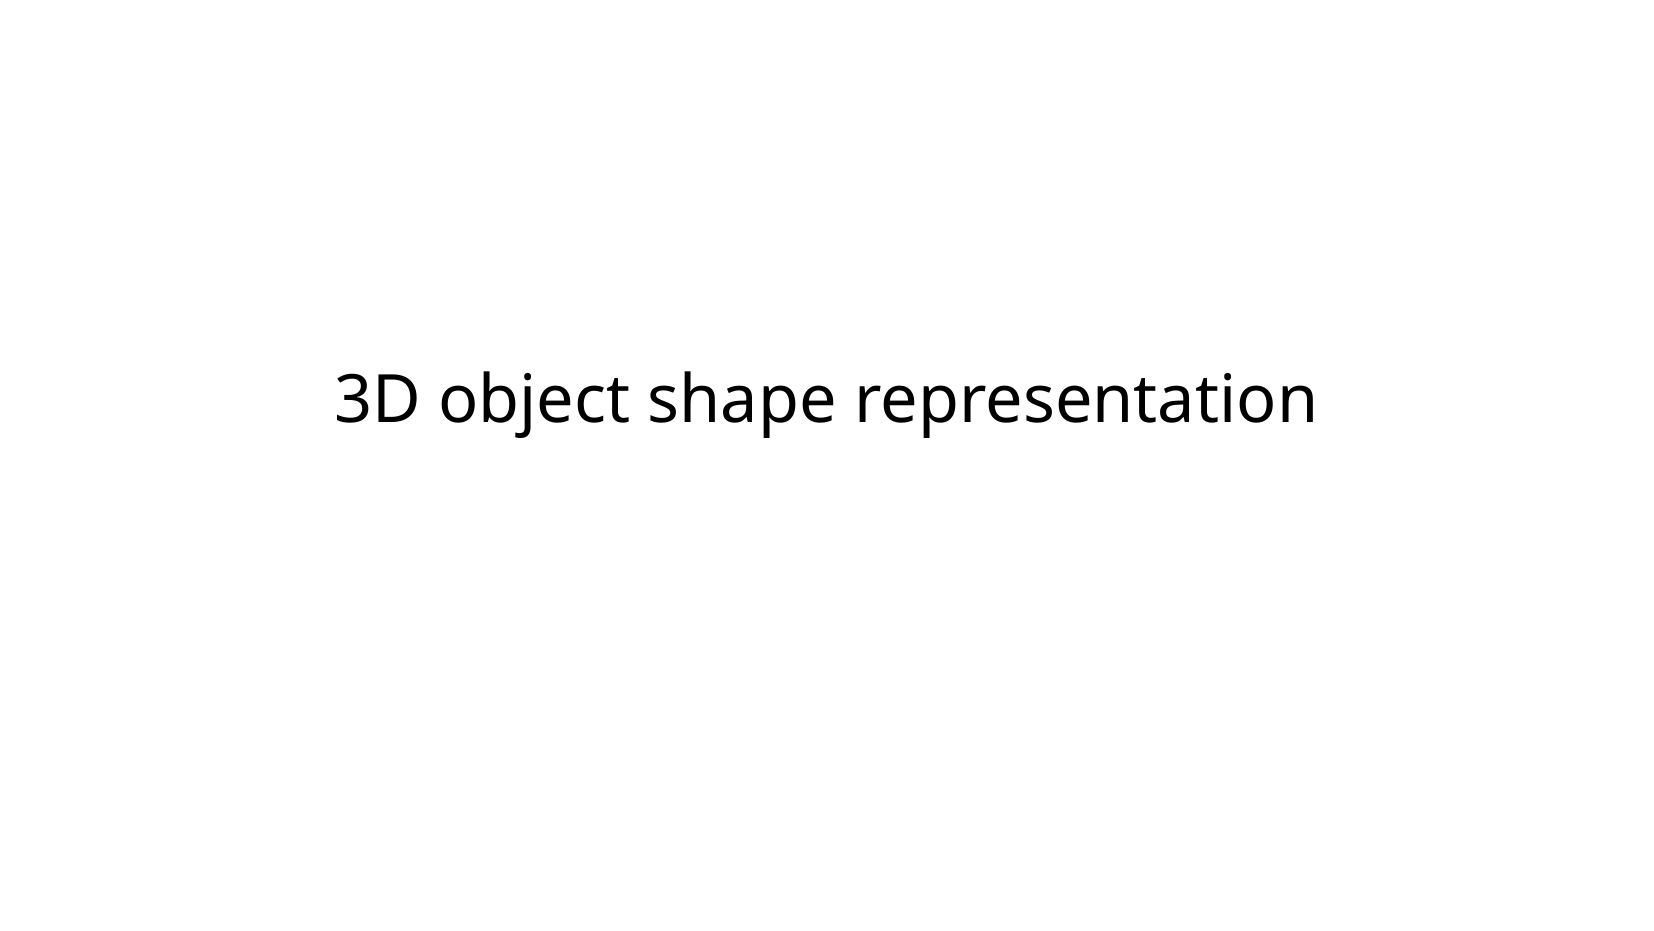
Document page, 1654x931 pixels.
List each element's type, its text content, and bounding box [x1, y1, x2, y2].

subtitle 3D object shape representation [82, 37, 1571, 757]
